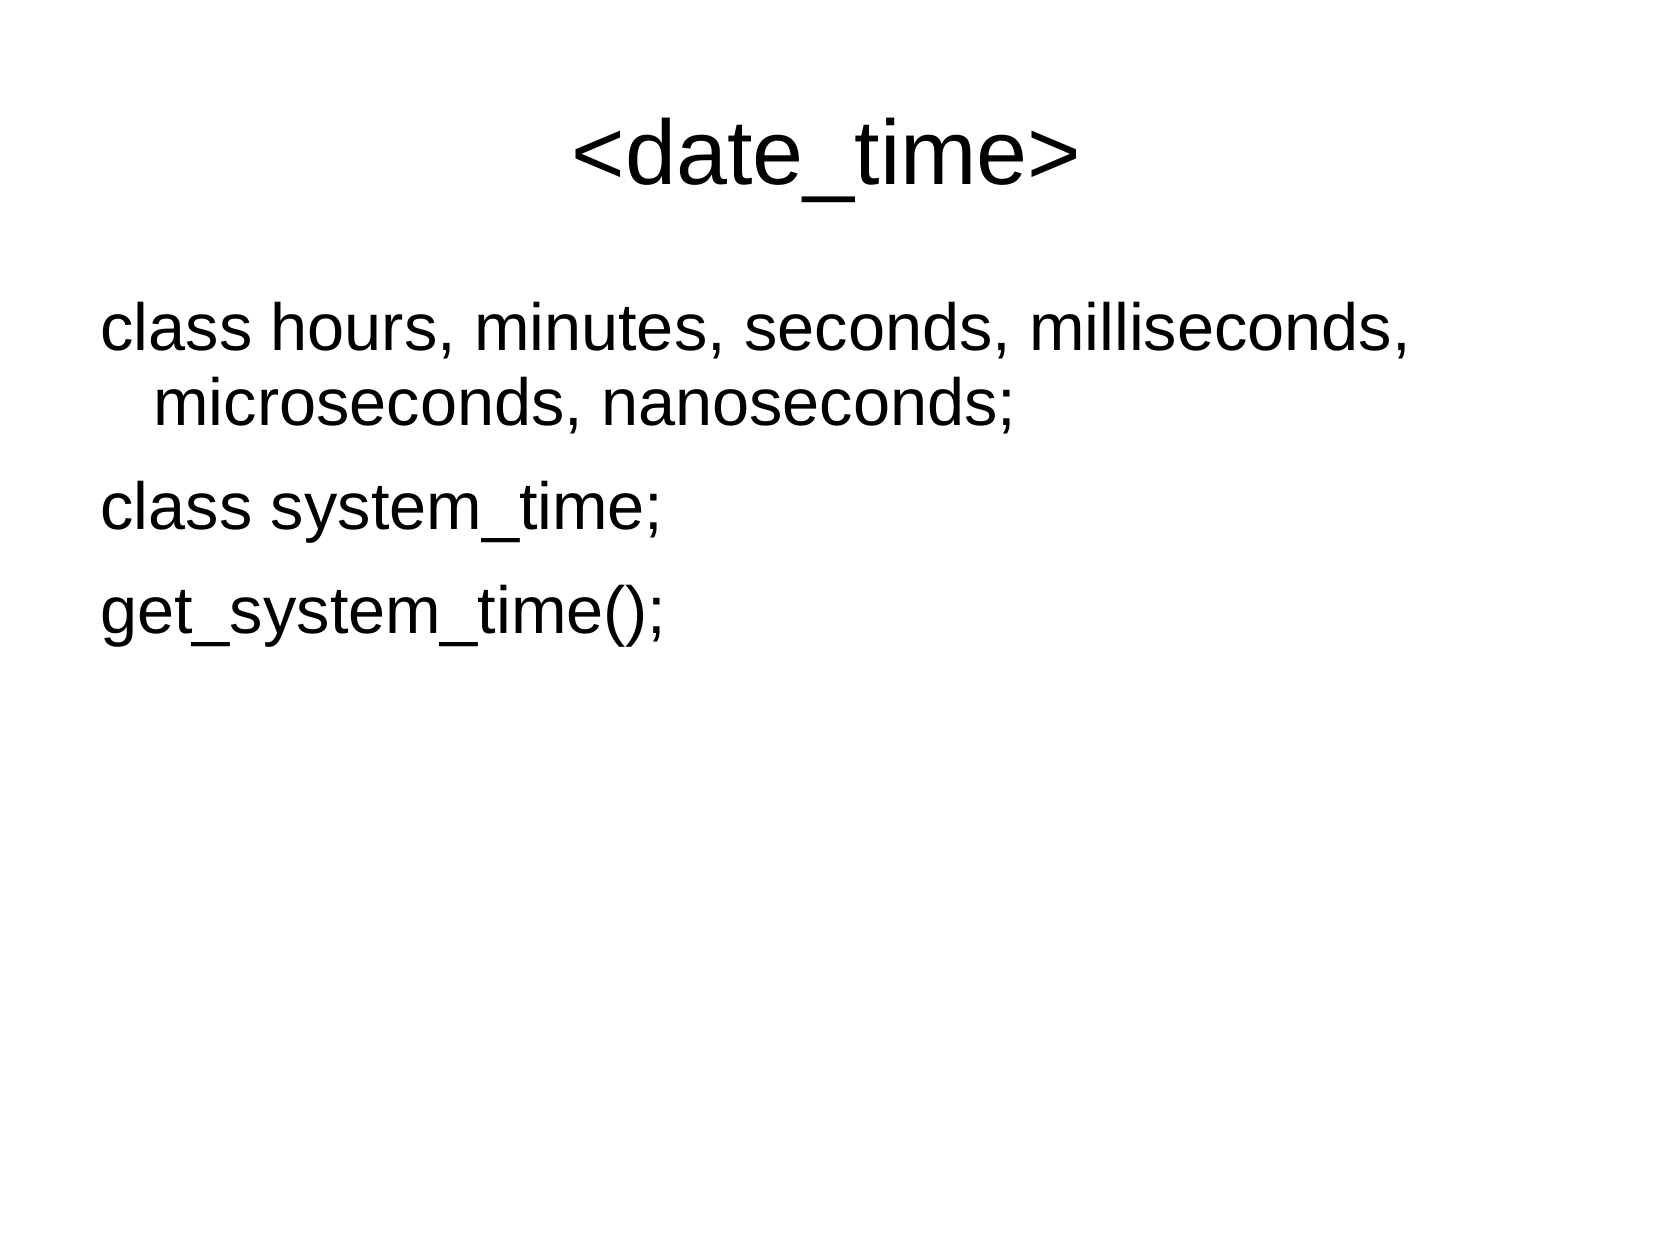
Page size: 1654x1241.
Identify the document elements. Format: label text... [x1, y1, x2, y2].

title <date_time> [82, 56, 1571, 250]
list class hours, minutes, seconds, milliseconds, microseconds, nanoseconds; class system_time; get_system_time(); [82, 290, 1571, 1094]
